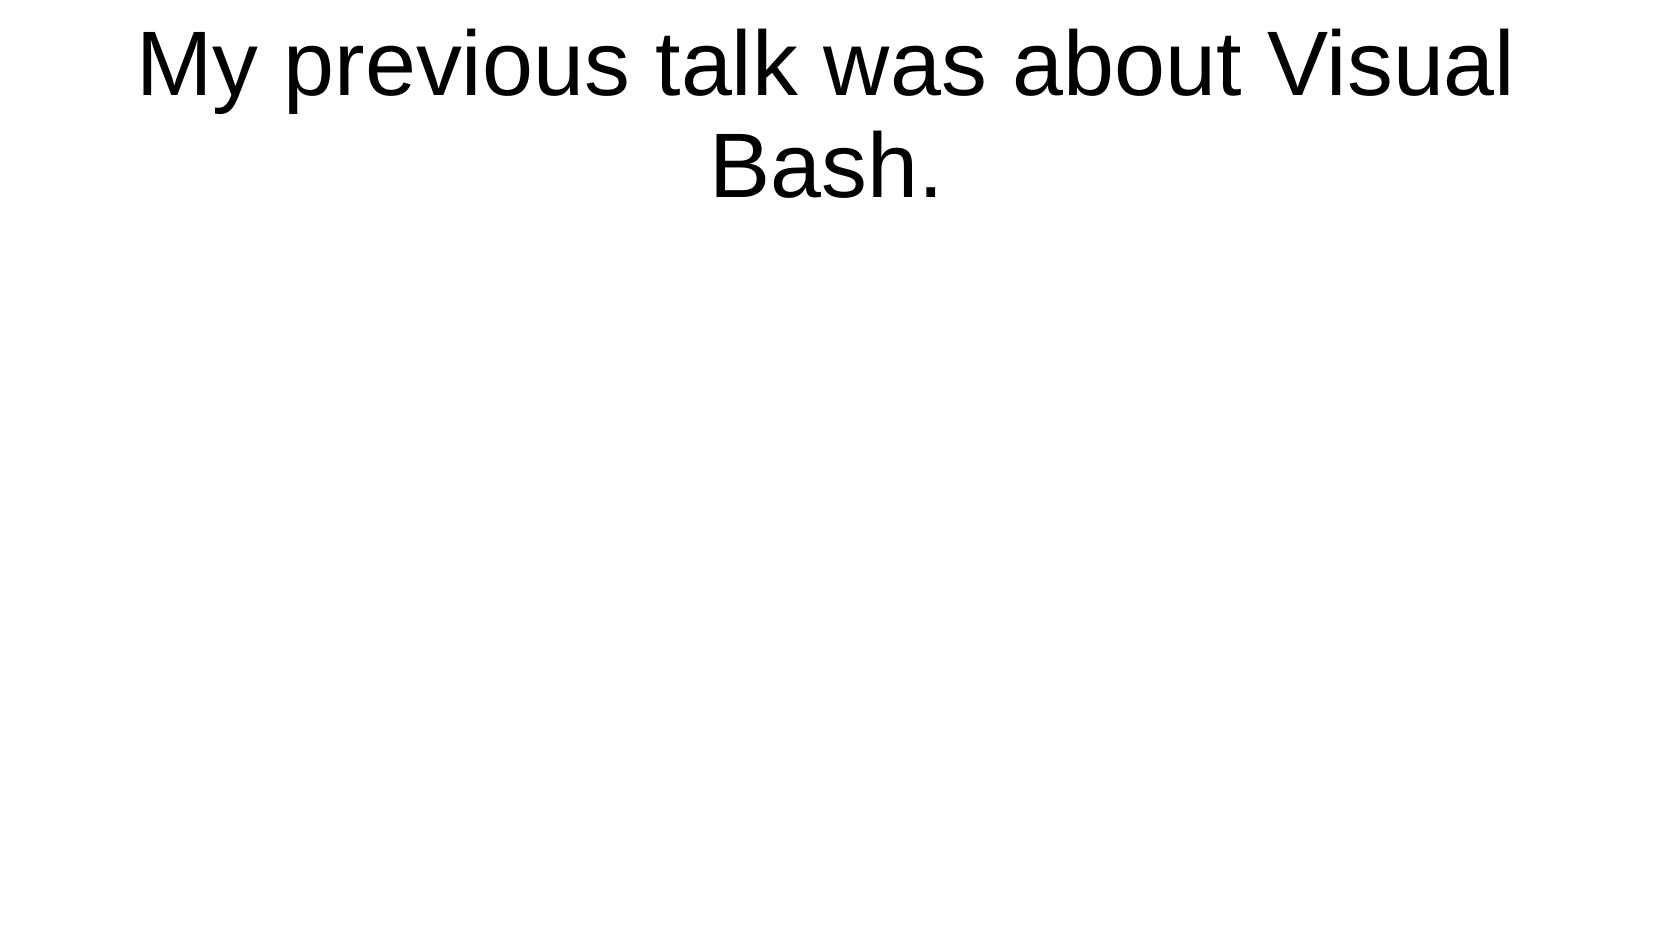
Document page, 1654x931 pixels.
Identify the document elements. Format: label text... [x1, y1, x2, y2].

title My previous talk was about Visual Bash. [82, 12, 1571, 218]
